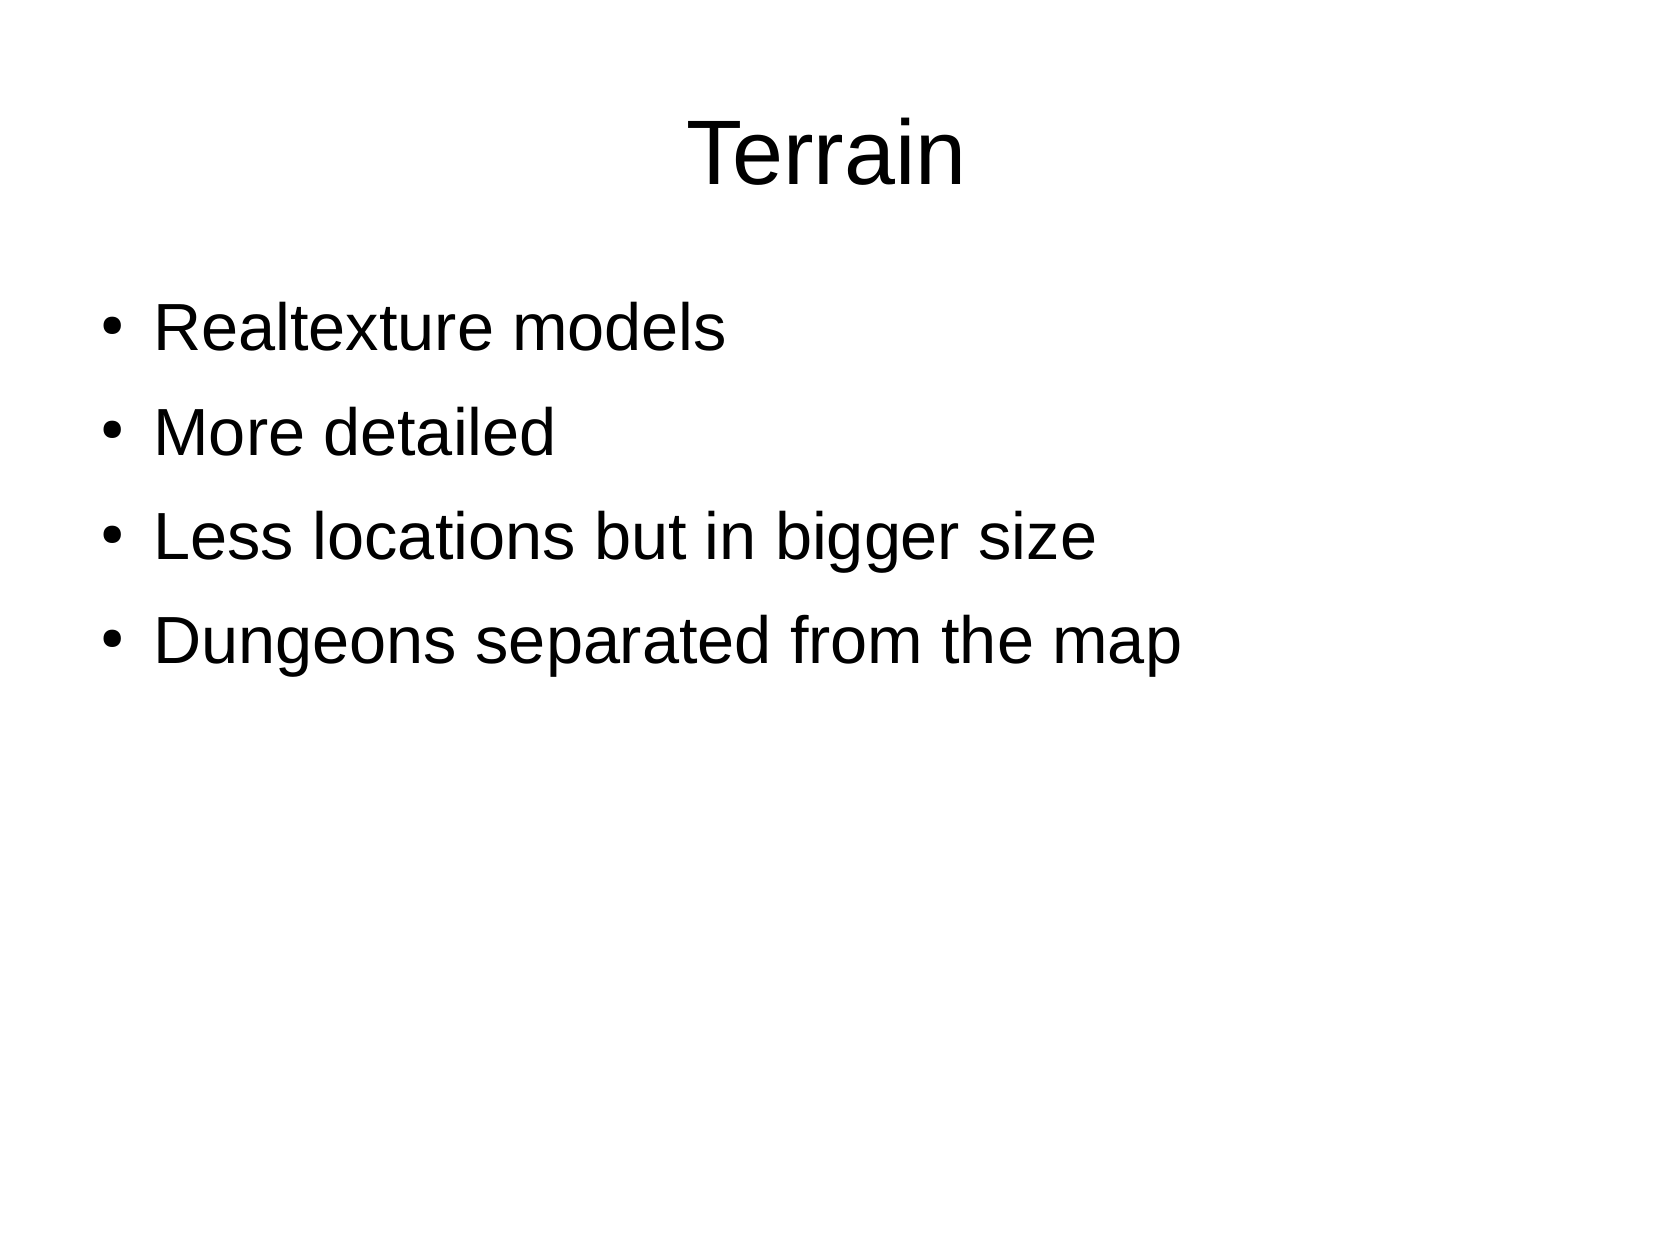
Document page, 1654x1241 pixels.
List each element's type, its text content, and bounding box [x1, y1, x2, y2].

title Terrain [82, 49, 1571, 257]
list Realtexture models More detailed Less locations but in bigger size Dungeons separated from the map [82, 290, 1571, 1010]
